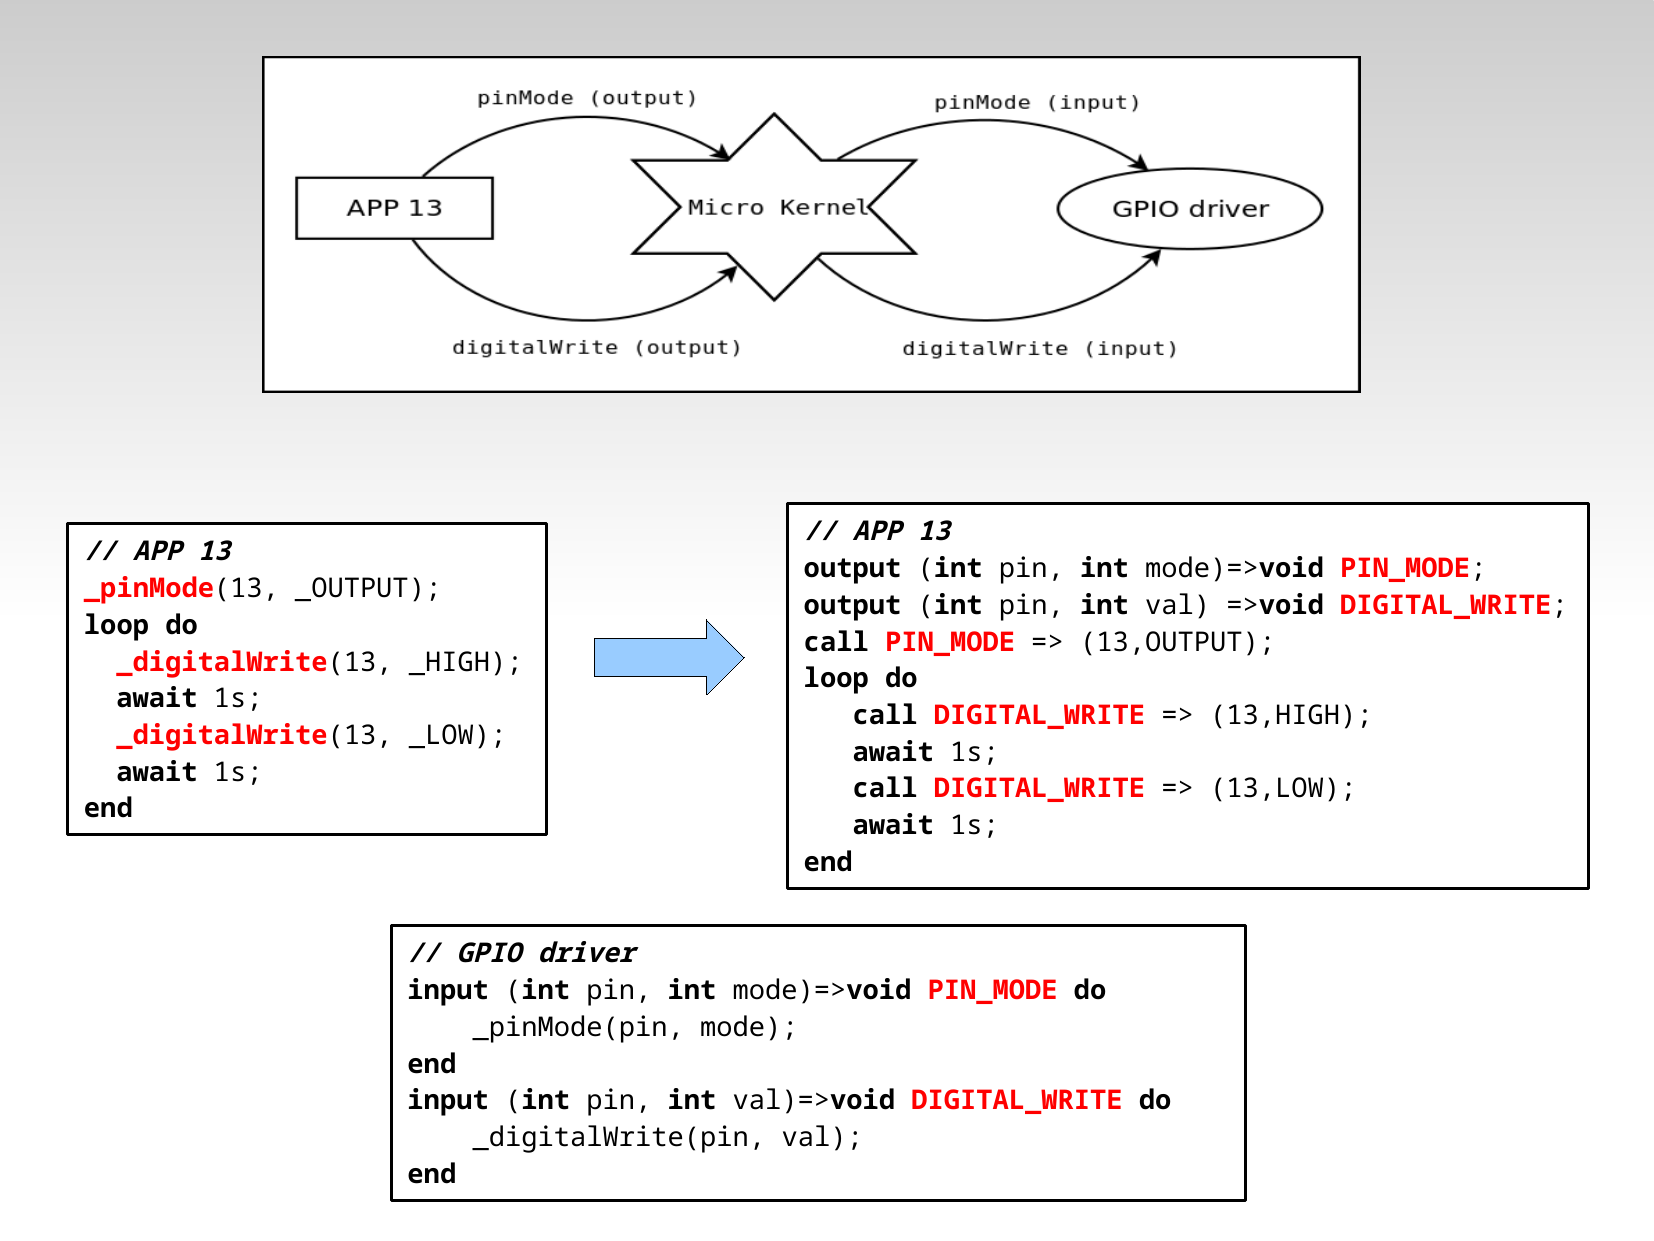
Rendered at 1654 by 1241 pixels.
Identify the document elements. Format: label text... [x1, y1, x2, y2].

text_box // GPIO driver input (int pin, int mode)=>void PIN_MODE do _pinMode(pin, mode); end input (int pin, int val)=>void DIGITAL_WRITE do _digitalWrite(pin, val); end [391, 925, 1246, 1168]
text_box // APP 13 output (int pin, int mode)=>void PIN_MODE; output (int pin, int val) =>void DIGITAL_WRITE; call PIN_MODE => (13,OUTPUT); loop do call DIGITAL_WRITE => (13,HIGH); await 1s; call DIGITAL_WRITE => (13,LOW); await 1s; end [787, 503, 1589, 844]
picture [262, 56, 1361, 393]
text_box [594, 619, 745, 695]
text_box // APP 13 _pinMode(13, _OUTPUT); loop do _digitalWrite(13, _HIGH); await 1s; _digitalWrite(13, _LOW); await 1s; end [67, 523, 547, 799]
